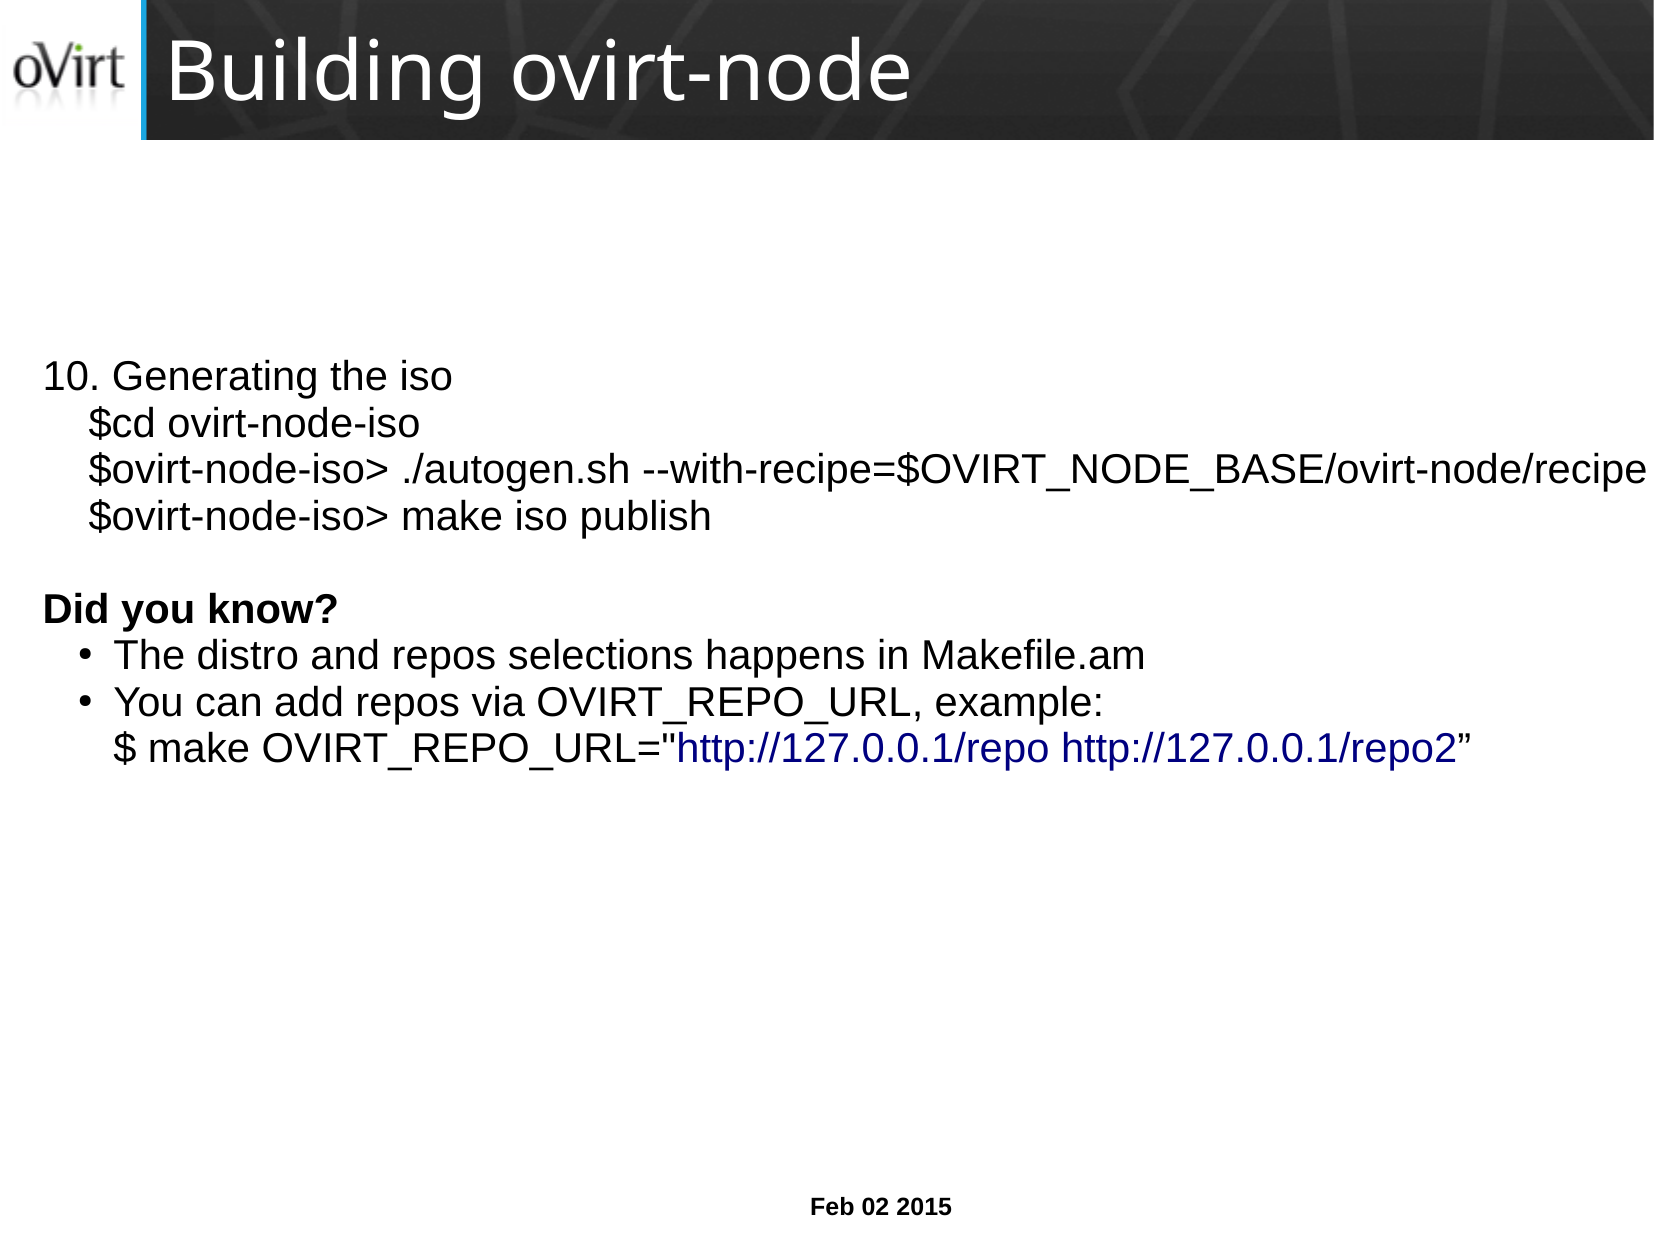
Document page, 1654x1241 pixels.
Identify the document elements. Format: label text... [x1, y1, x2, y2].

text_box 10. Generating the iso $cd ovirt-node-iso $ovirt-node-iso> ./autogen.sh --with-recipe=$OVIRT_NODE_BASE/ovirt-node/recipe $ovirt-node-iso> make iso publish Did you know? The distro and repos selections happens in Makefile.am You can add repos via OVIRT_REPO_URL, example: $ make OVIRT_REPO_URL="http://127.0.0.1/repo http://127.0.0.1/repo2” [0, 345, 1654, 872]
picture [0, 0, 1654, 140]
title Building ovirt-node [164, 18, 1653, 119]
